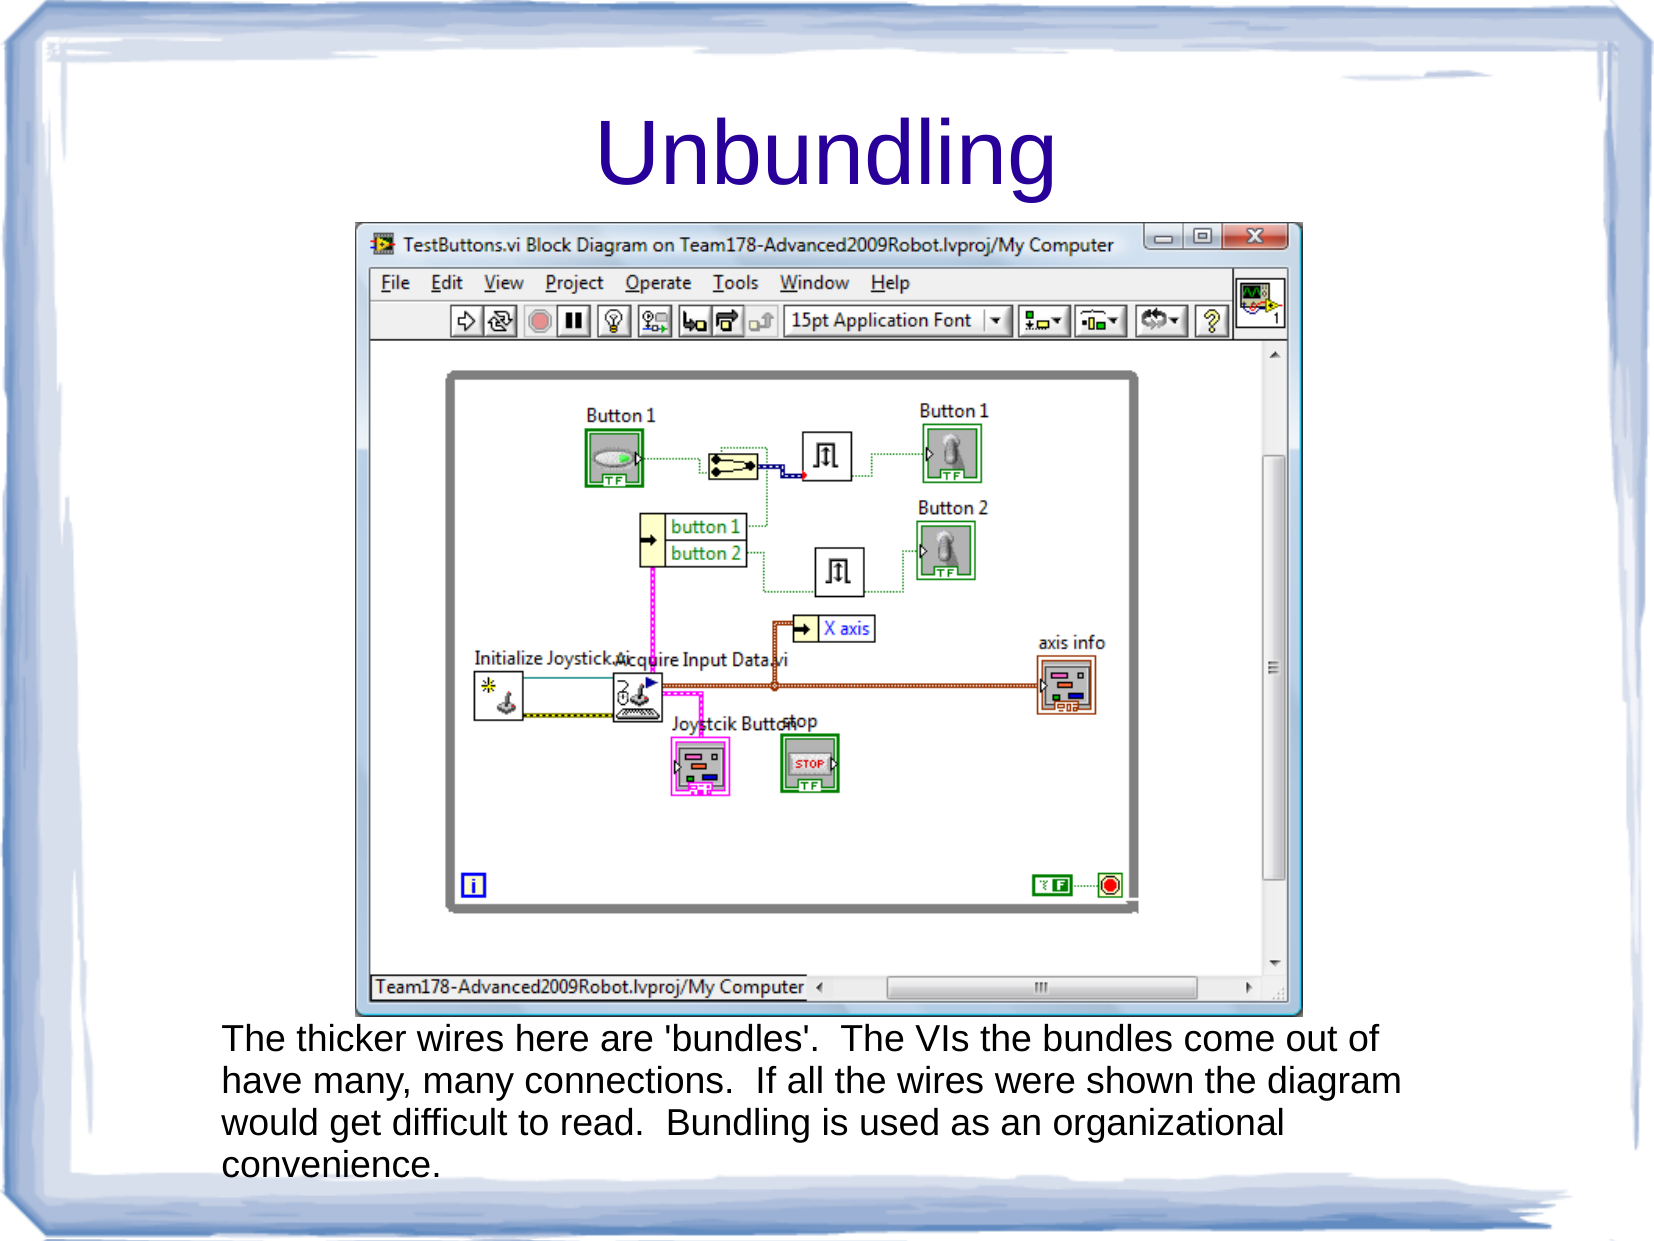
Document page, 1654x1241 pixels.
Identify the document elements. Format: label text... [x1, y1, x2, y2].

text_box The thicker wires here are 'bundles'. The VIs the bundles come out of have many, many connections. If all the wires were shown the diagram would get difficult to read. Bundling is used as an organizational convenience. [206, 1009, 1447, 1193]
title Unbundling [82, 56, 1571, 250]
picture [0, 0, 1654, 1241]
